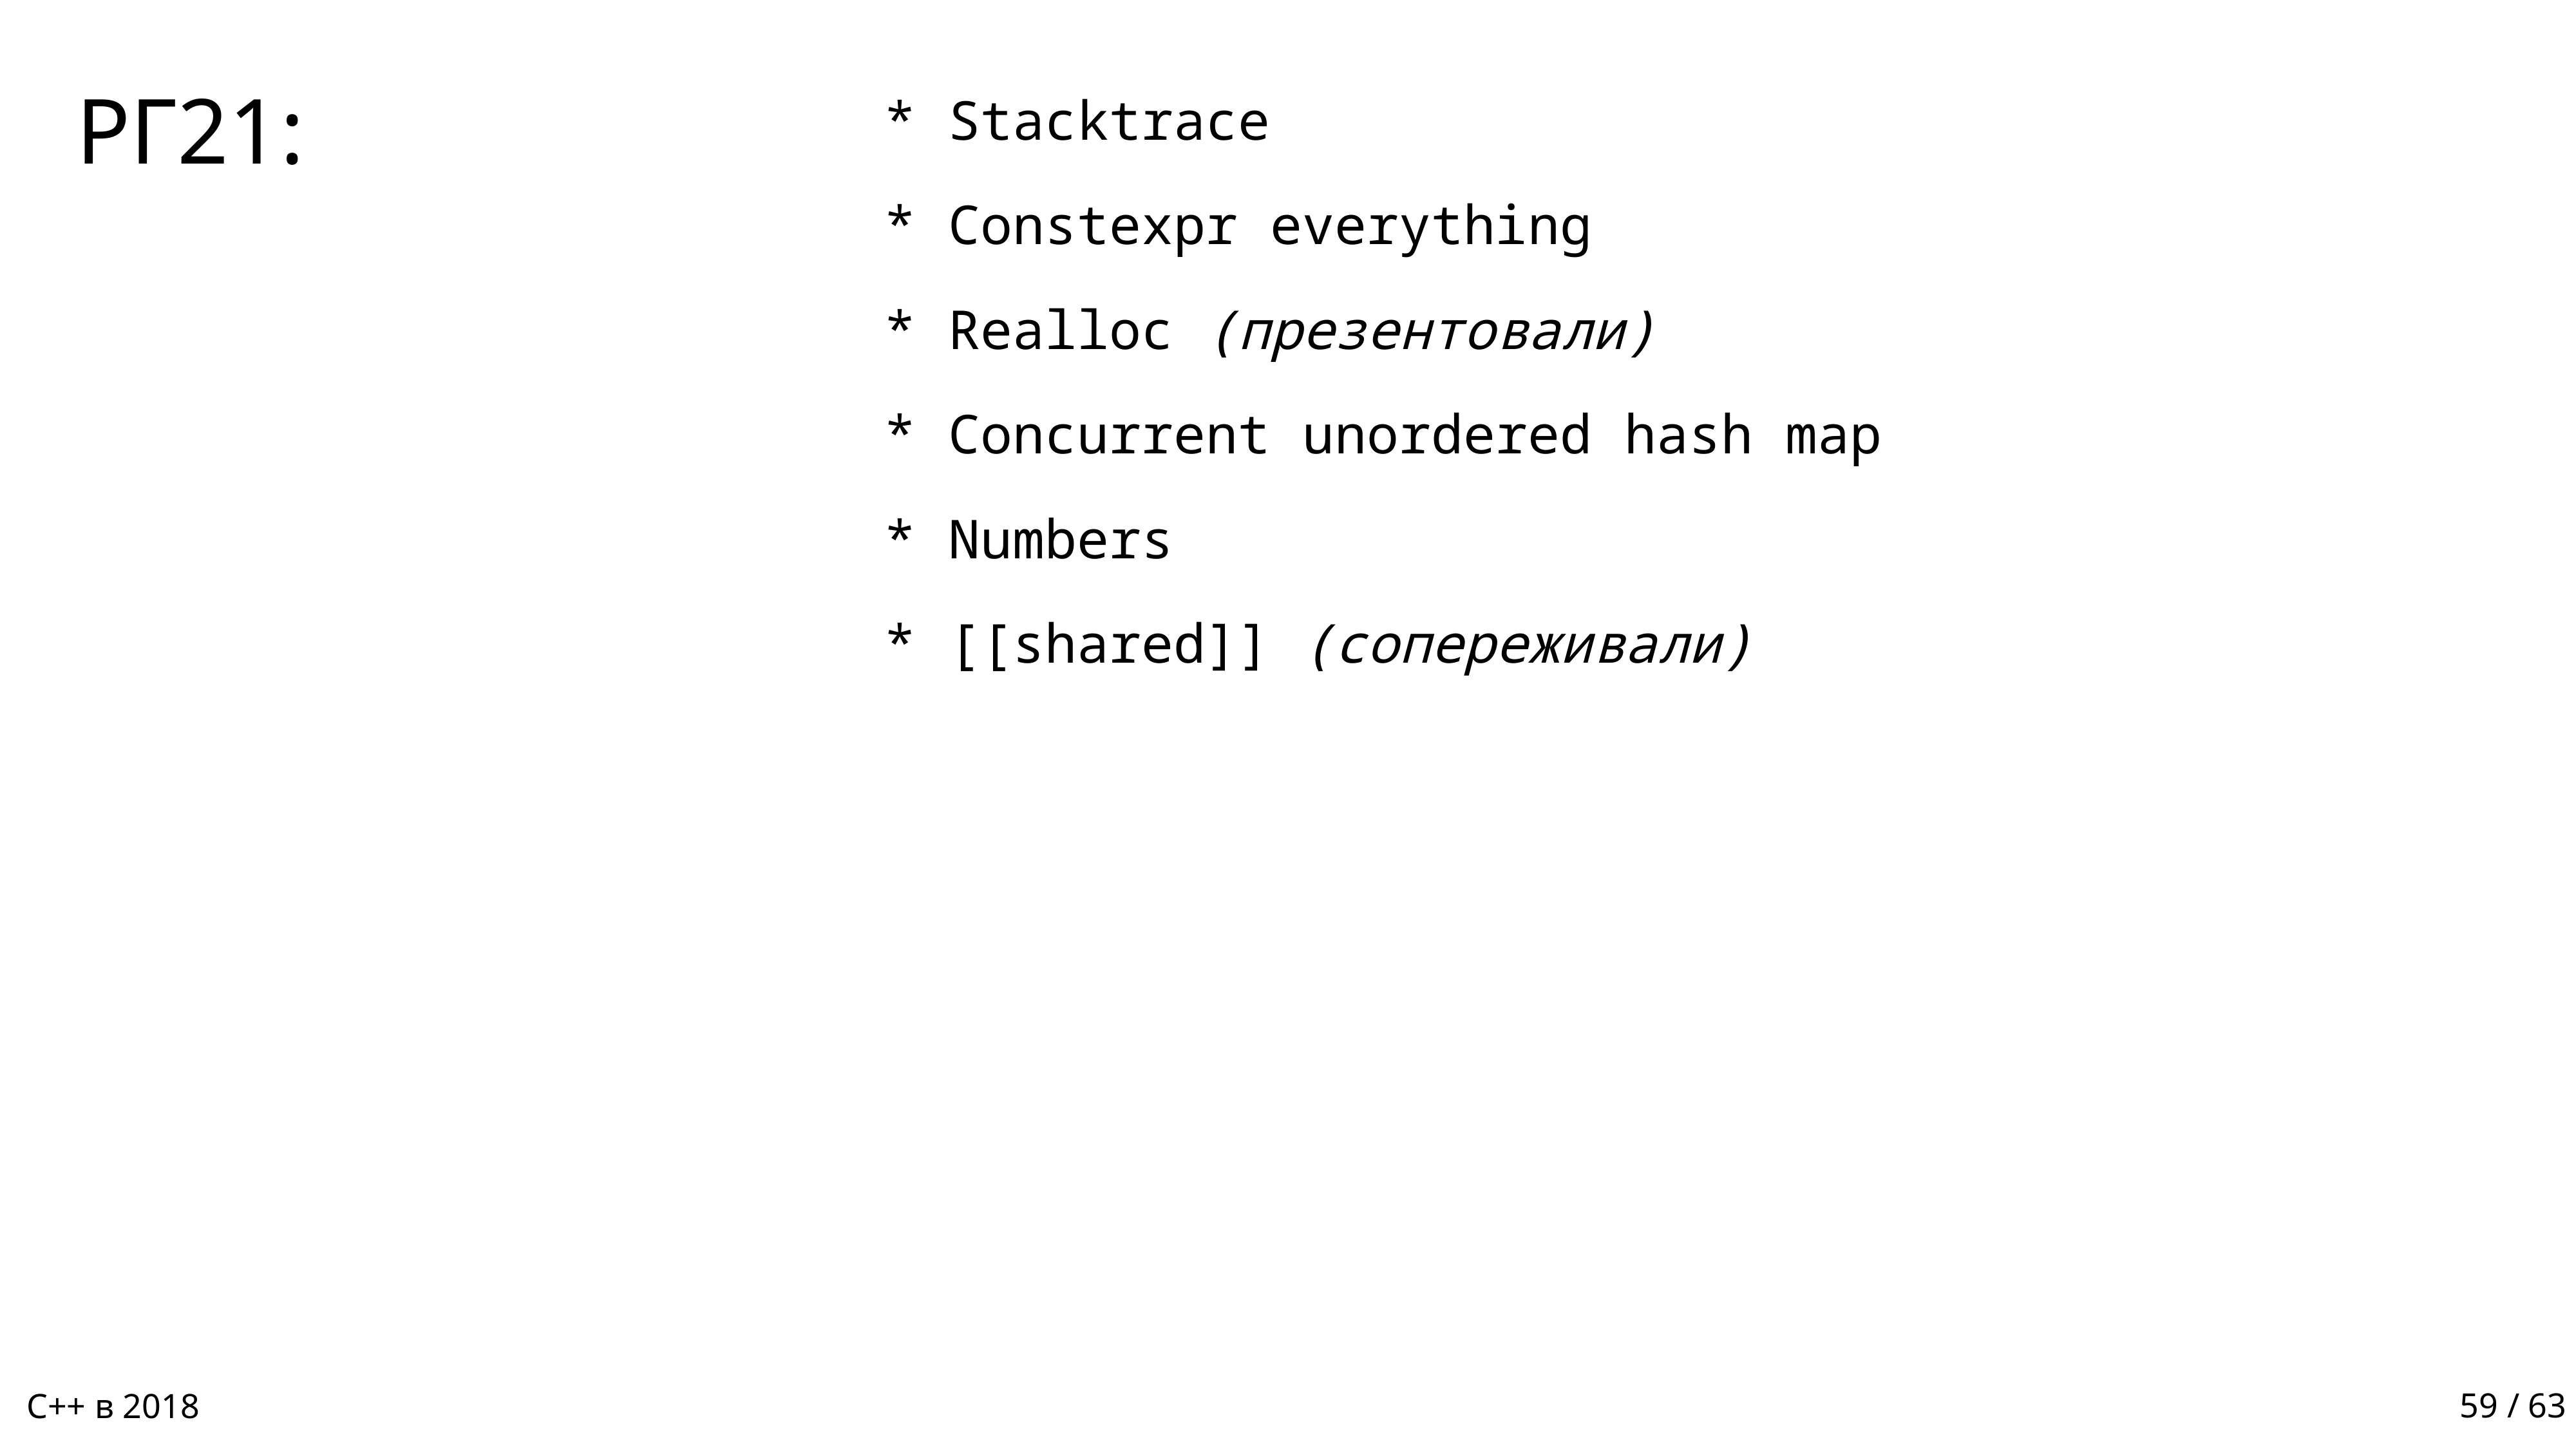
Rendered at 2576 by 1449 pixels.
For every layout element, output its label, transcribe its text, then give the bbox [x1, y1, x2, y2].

list C++ в 2018 [17, 1376, 1114, 1431]
title РГ21: [66, 81, 802, 486]
list * Stacktrace * Constexpr everything * Realloc (презентовали) * Concurrent unordered hash map * Numbers * [[shared]] (сопереживали) [875, 81, 2460, 1249]
list <number> / 63 [1479, 1376, 2576, 1431]
